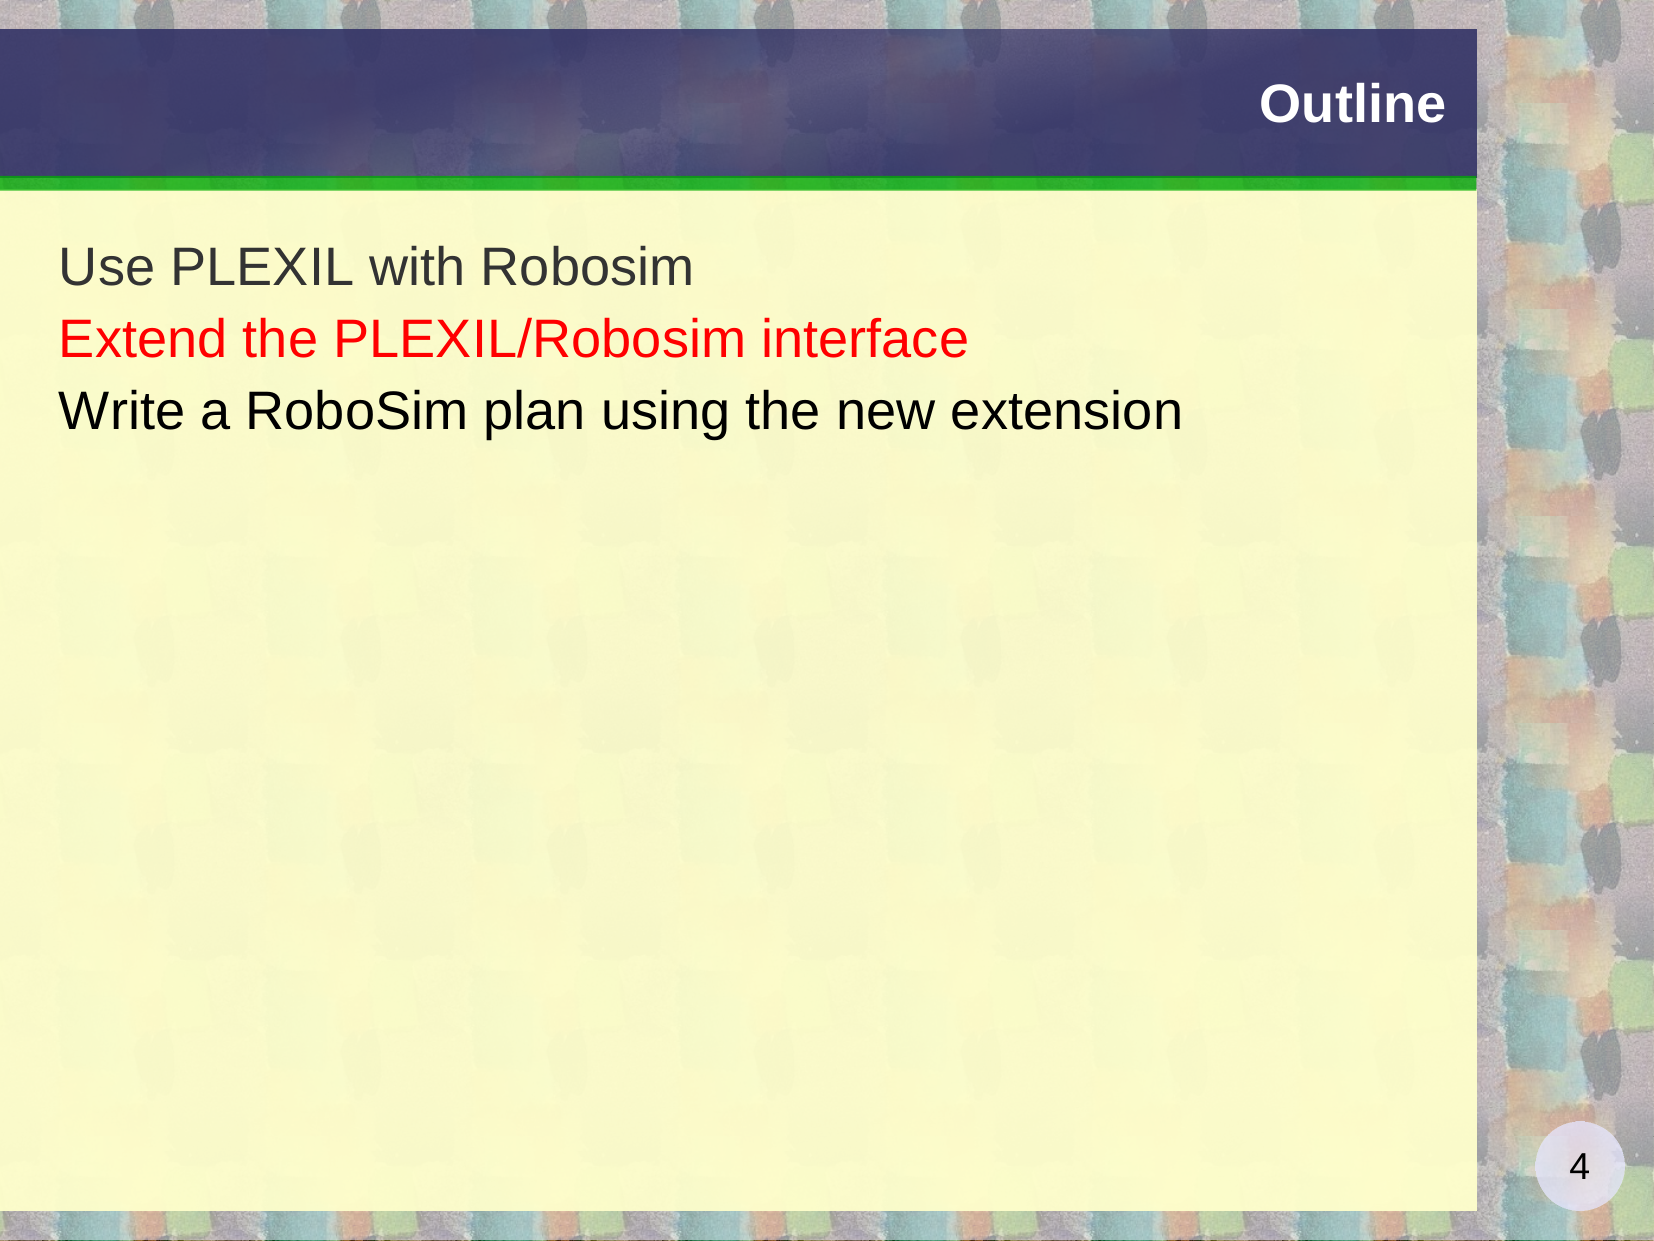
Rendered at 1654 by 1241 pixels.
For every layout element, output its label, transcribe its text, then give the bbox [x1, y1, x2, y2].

title Outline [29, 59, 1447, 148]
list Use PLEXIL with Robosim Extend the PLEXIL/Robosim interface Write a RoboSim plan using the new extension [59, 236, 1418, 1182]
